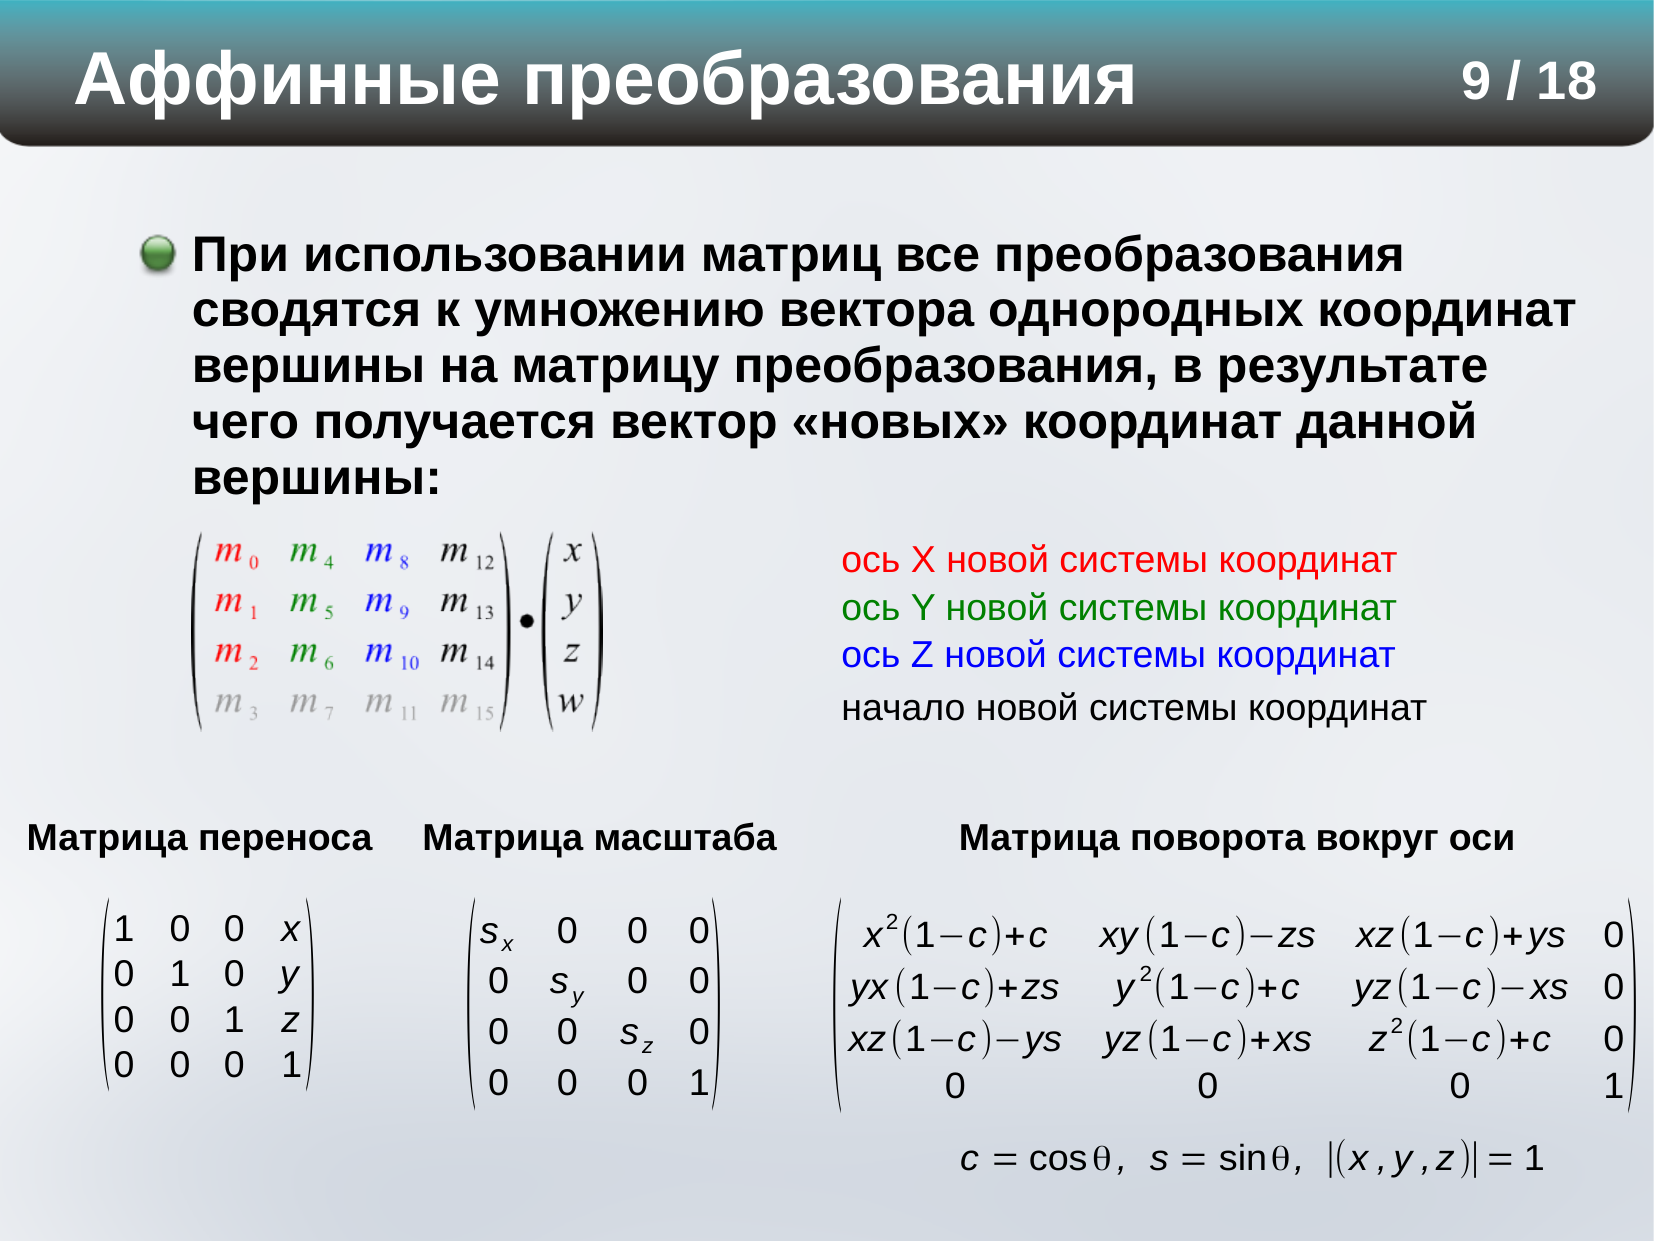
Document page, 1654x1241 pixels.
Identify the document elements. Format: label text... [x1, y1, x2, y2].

text_box Матрица масштаба [407, 809, 798, 866]
chart [459, 895, 731, 1114]
text_box Аффинные преобразования [59, 29, 1418, 129]
chart [93, 895, 324, 1094]
text_box ось Y новой системы координат [826, 578, 1447, 625]
text_box Матрица поворота вокруг оси [921, 809, 1554, 866]
text_box ось Z новой системы координат [826, 625, 1447, 679]
chart [825, 895, 1646, 1117]
text_box начало новой системы координат [826, 679, 1447, 736]
chart [954, 1137, 1552, 1182]
picture [0, 0, 1654, 1241]
text_box ось X новой системы координат [826, 531, 1447, 578]
text_box Матрица переноса [11, 809, 396, 866]
text_box <number> / 18 [1446, 42, 1654, 179]
text_box При использовании матриц все преобразования сводятся к умножению вектора однородных координат вершины на матрицу преобразования, в результате чего получается вектор «новых» координат данной вершины: [118, 218, 1595, 513]
